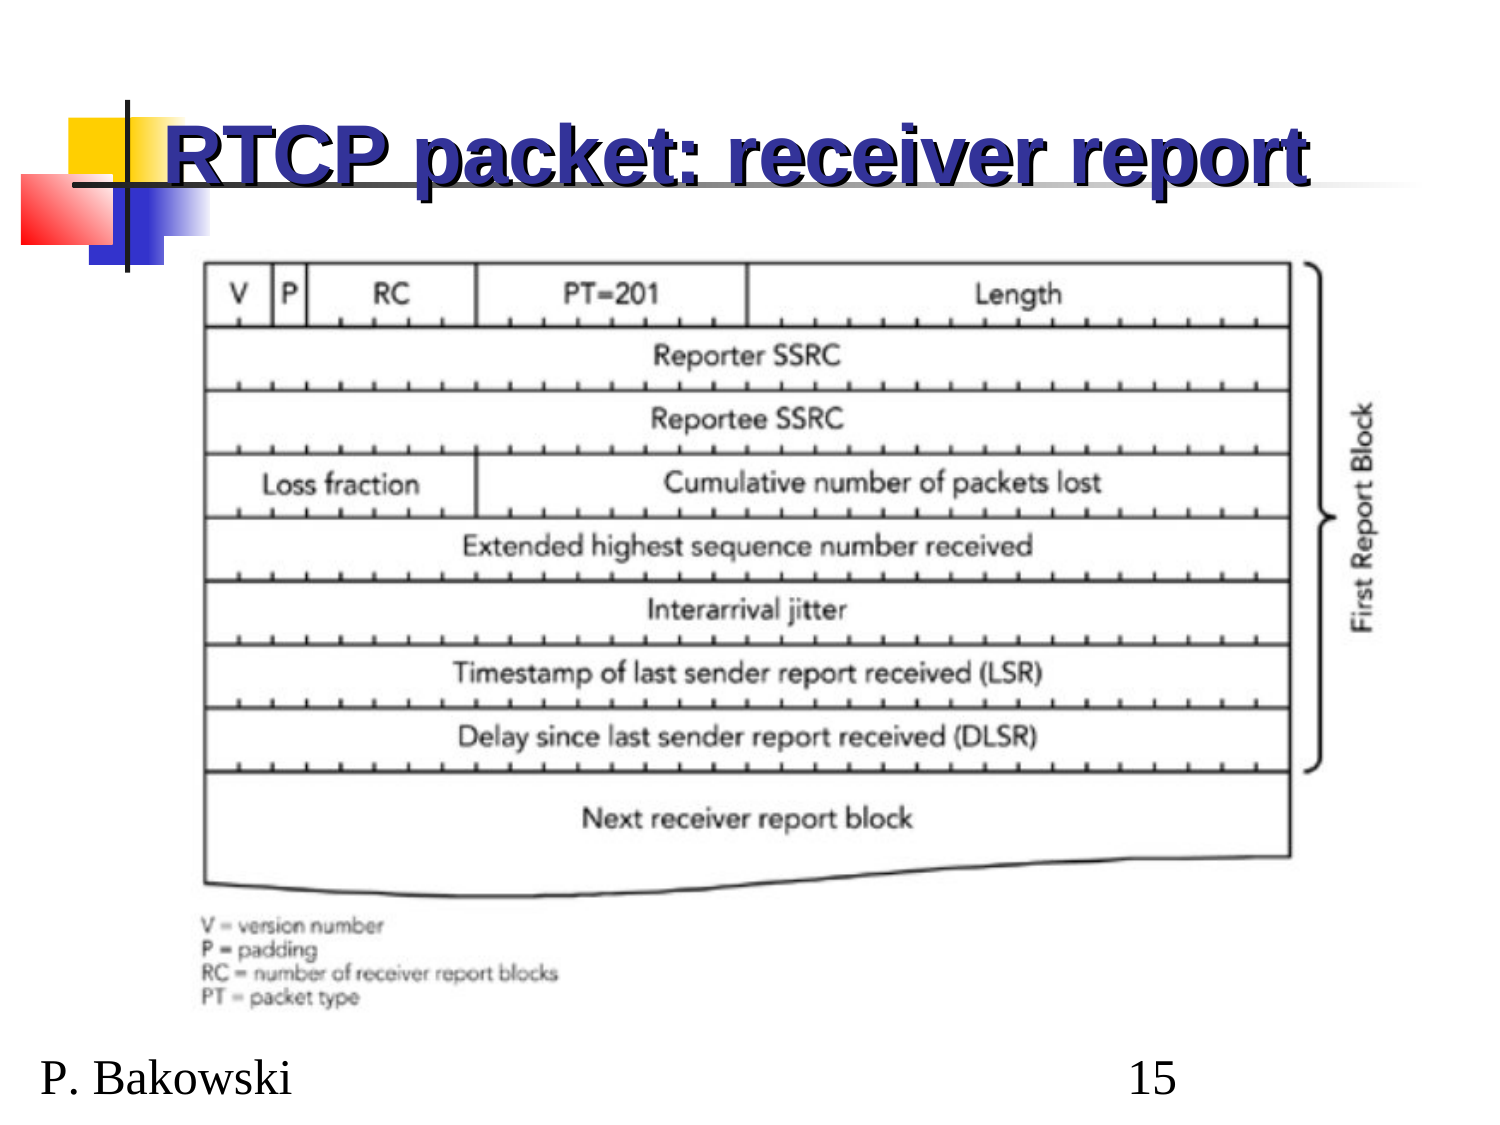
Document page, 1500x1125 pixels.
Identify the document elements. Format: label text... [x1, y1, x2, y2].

picture [164, 236, 1406, 1016]
title RTCP packet: receiver report [147, 92, 1430, 213]
